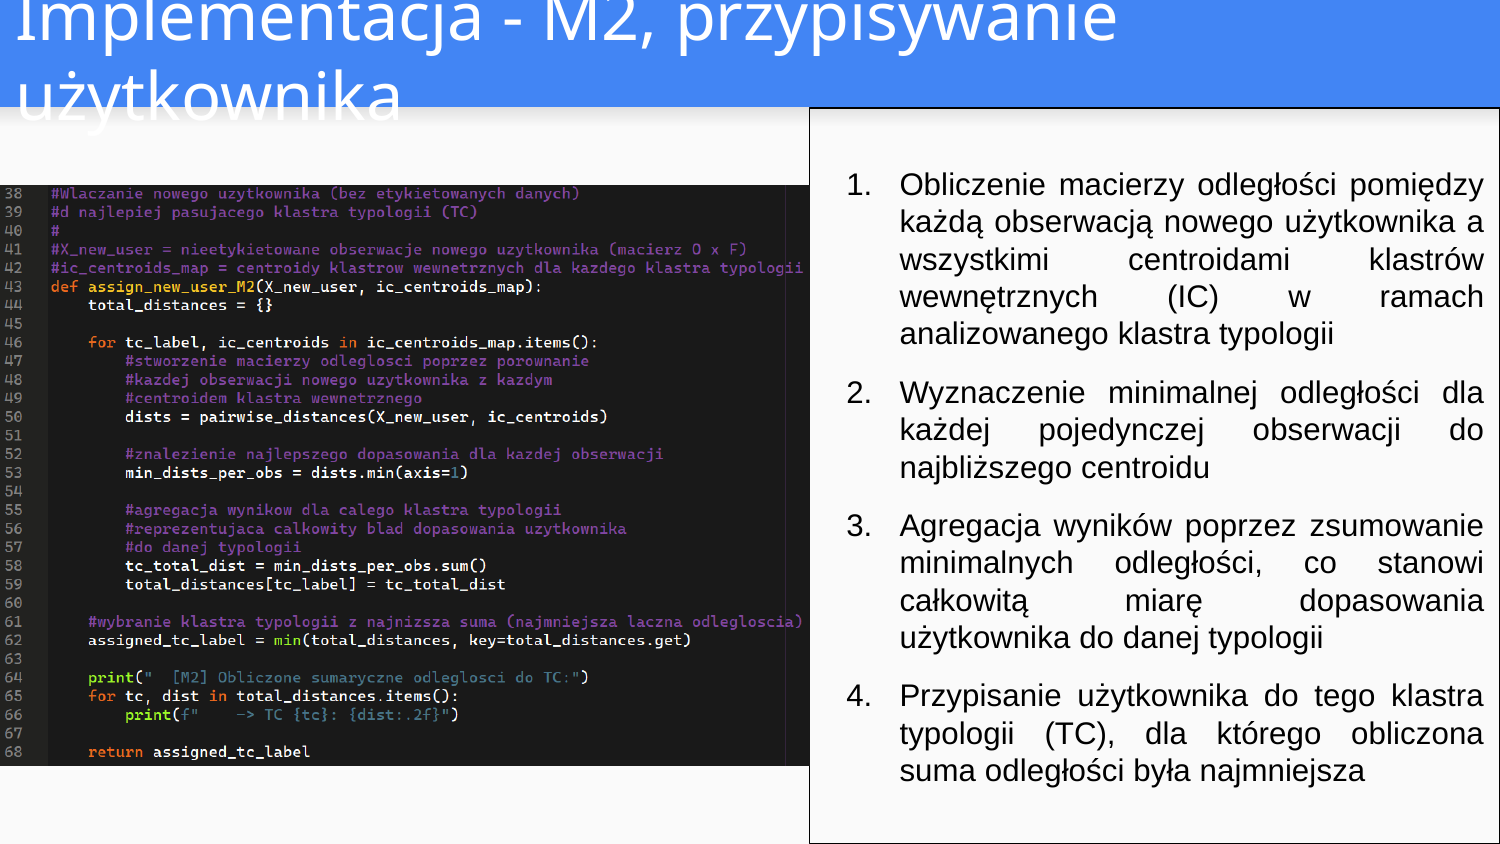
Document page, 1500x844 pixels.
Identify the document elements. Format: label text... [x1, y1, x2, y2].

picture [0, 185, 810, 766]
title Implementacja - M2, przypisywanie użytkownika [0, 0, 1500, 109]
text_box Obliczenie macierzy odległości pomiędzy każdą obserwacją nowego użytkownika a wszystkimi centroidami klastrów wewnętrznych (IC) w ramach analizowanego klastra typologii Wyznaczenie minimalnej odległości dla każdej pojedynczej obserwacji do najbliższego centroidu Agregacja wyników poprzez zsumowanie minimalnych odległości, co stanowi całkowitą miarę dopasowania użytkownika do danej typologii Przypisanie użytkownika do tego klastra typologii (TC), dla którego obliczona suma odległości była najmniejsza [809, 108, 1500, 844]
